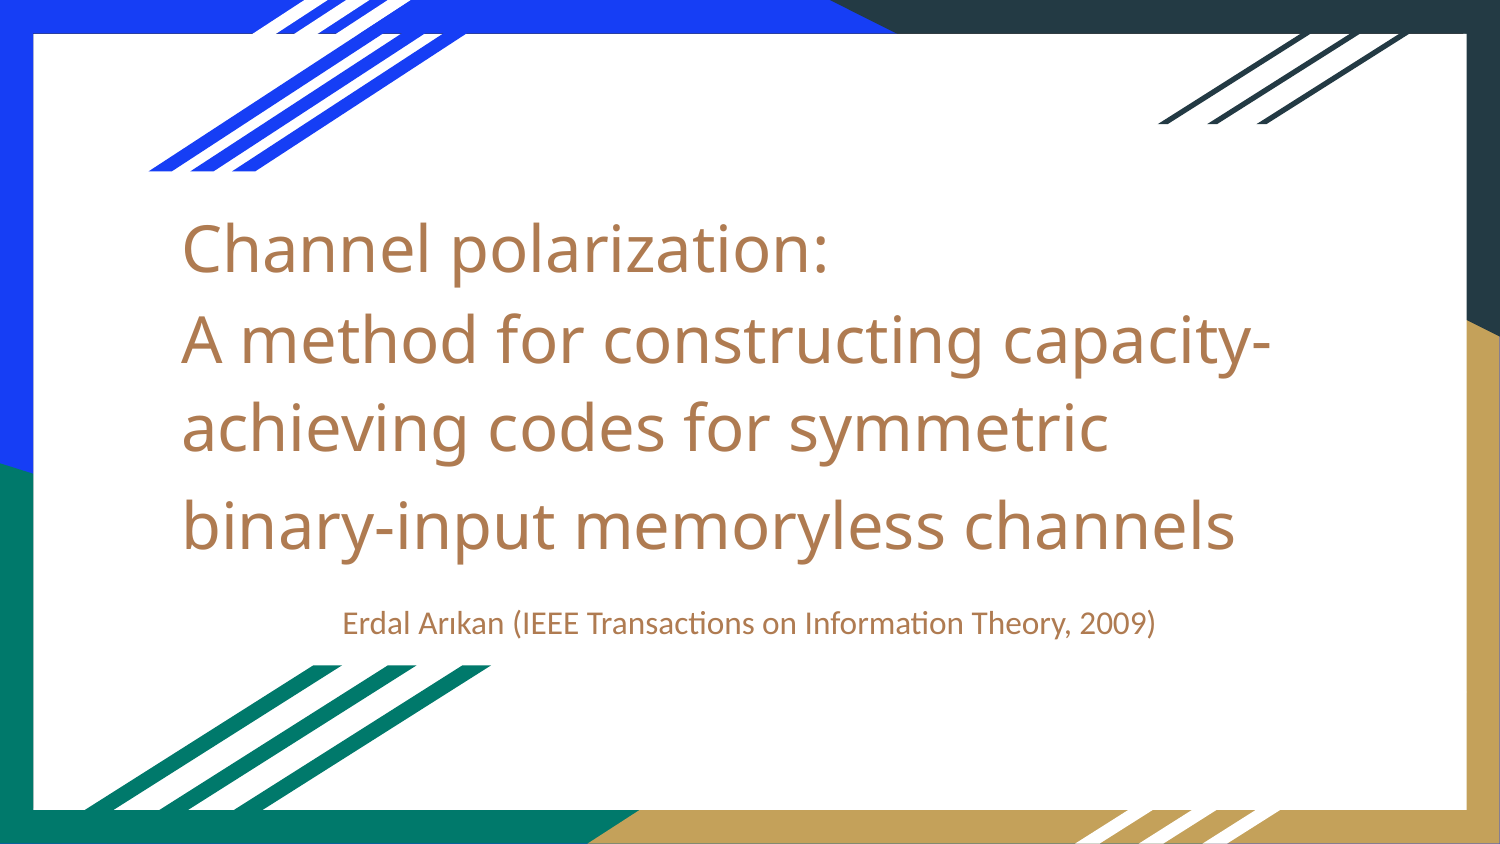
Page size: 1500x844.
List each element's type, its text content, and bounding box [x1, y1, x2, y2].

title Channel polarization: A method for constructing capacity-achieving codes for symmetric binary-input memoryless channels [165, 148, 1334, 616]
subtitle Erdal Arıkan (IEEE Transactions on Information Theory, 2009) [310, 594, 1190, 680]
